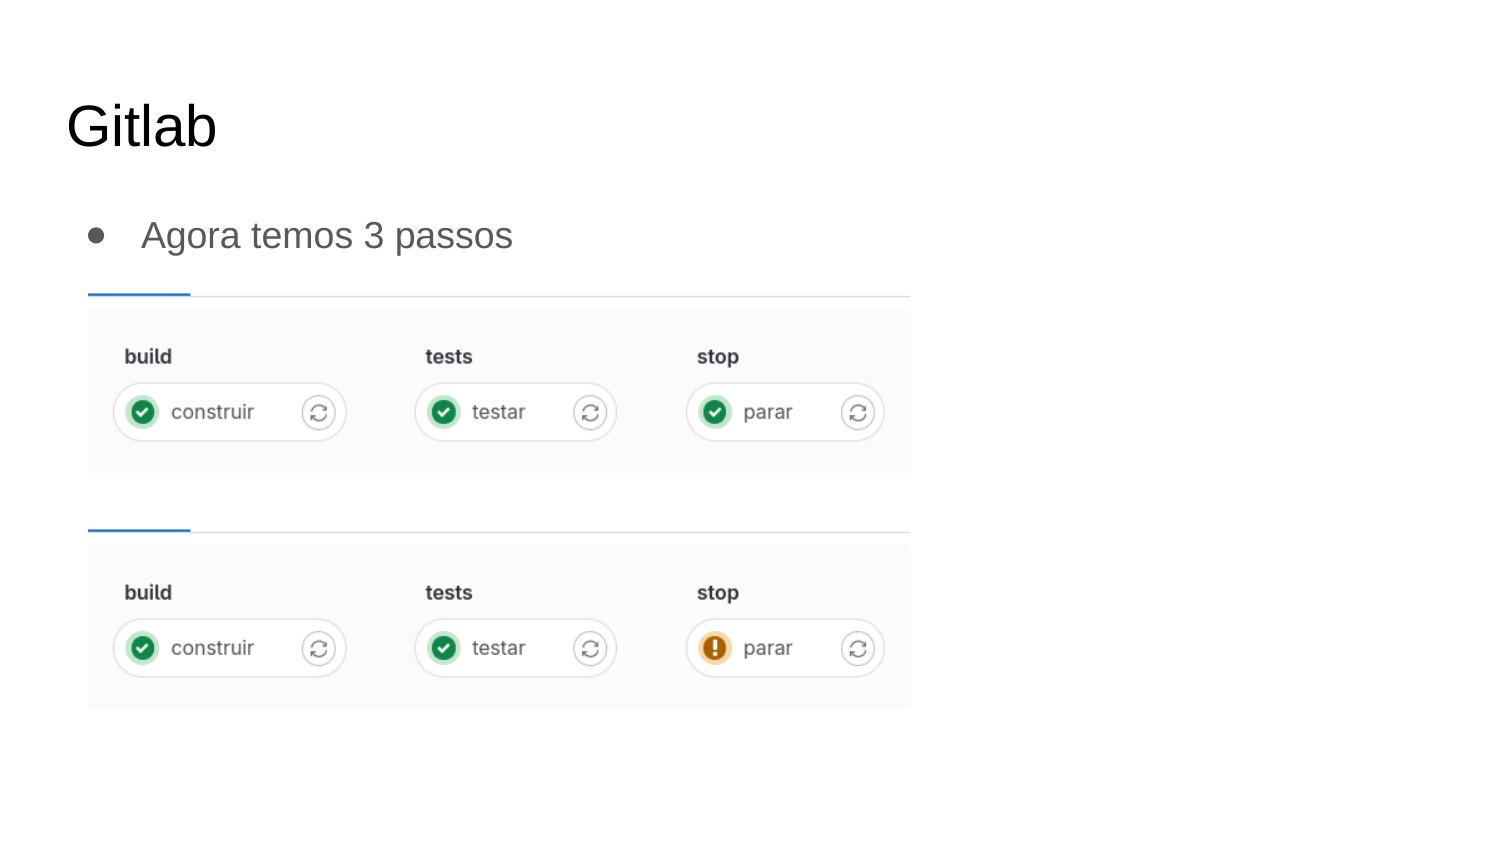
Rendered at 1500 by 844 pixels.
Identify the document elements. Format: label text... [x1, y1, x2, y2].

title Gitlab [51, 72, 1449, 167]
list Agora temos 3 passos [51, 189, 1489, 750]
picture [88, 527, 910, 709]
picture [88, 291, 910, 473]
